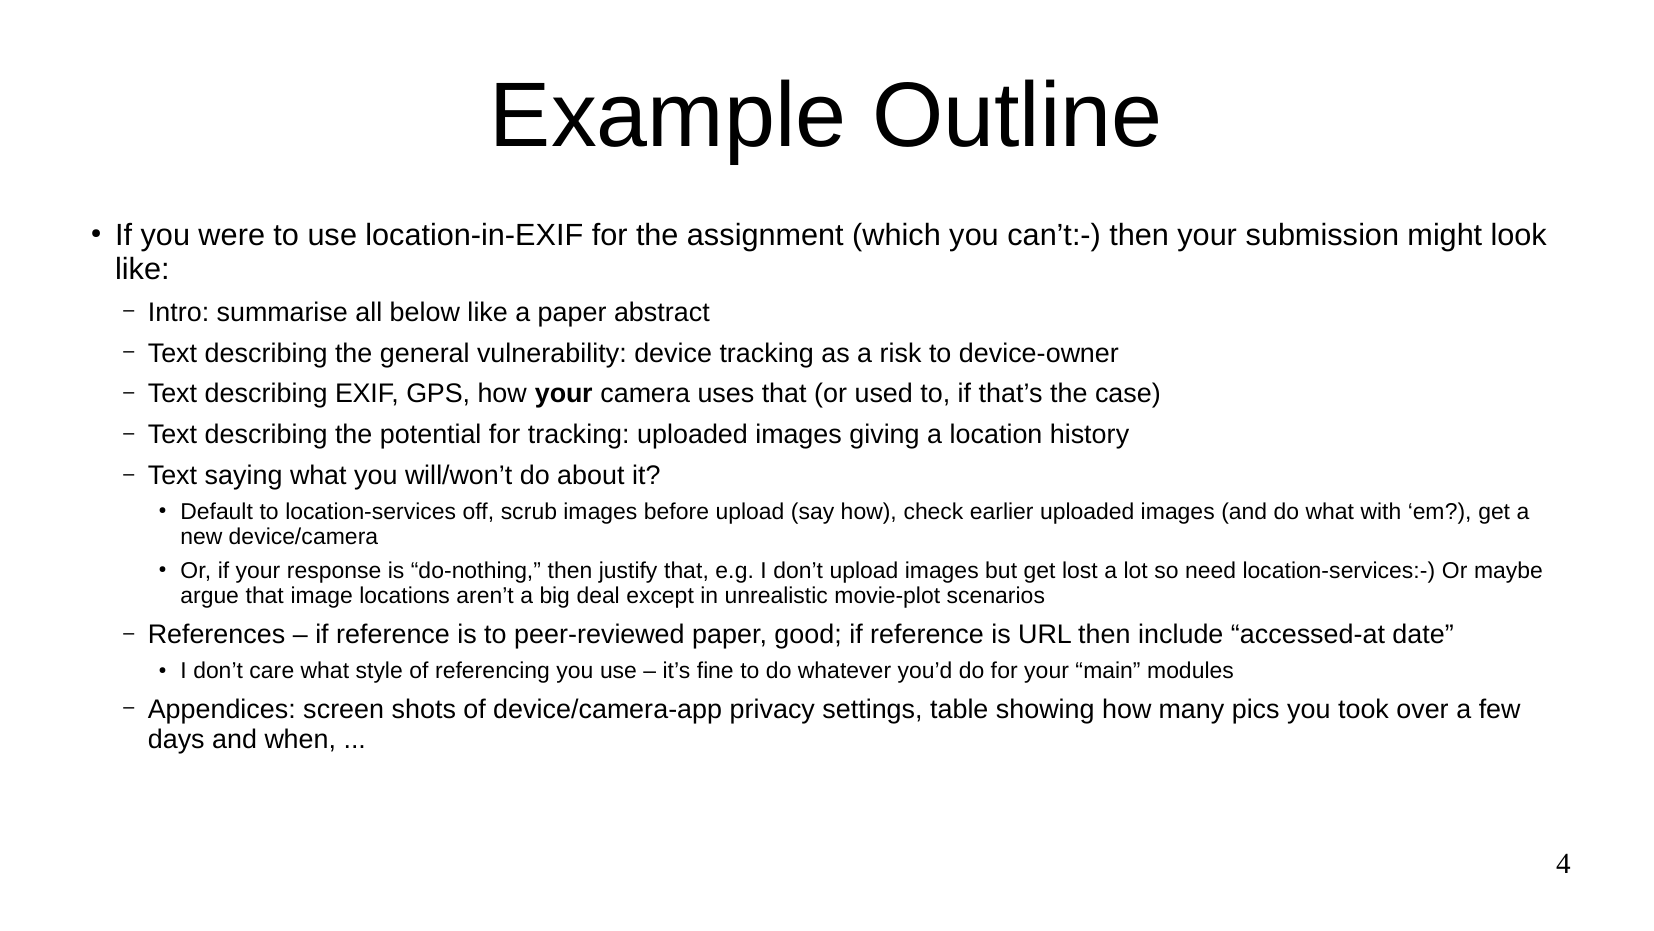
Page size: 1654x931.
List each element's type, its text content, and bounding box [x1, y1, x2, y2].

list If you were to use location-in-EXIF for the assignment (which you can’t:-) then your submission might look like: Intro: summarise all below like a paper abstract Text describing the general vulnerability: device tracking as a risk to device-owner Text describing EXIF, GPS, how your camera uses that (or used to, if that’s the case) Text describing the potential for tracking: uploaded images giving a location history Text saying what you will/won’t do about it? Default to location-services off, scrub images before upload (say how), check earlier uploaded images (and do what with ‘em?), get a new device/camera Or, if your response is “do-nothing,” then justify that, e.g. I don’t upload images but get lost a lot so need location-services:-) Or maybe argue that image locations aren’t a big deal except in unrealistic movie-plot scenarios References – if reference is to peer-reviewed paper, good; if reference is URL then include “accessed-at date” I don’t care what style of referencing you use – it’s fine to do whatever you’d do for your “main” modules Appendices: screen shots of device/camera-app privacy settings, table showing how many pics you took over a few days and when, ... [82, 217, 1571, 758]
title Example Outline [82, 37, 1571, 193]
